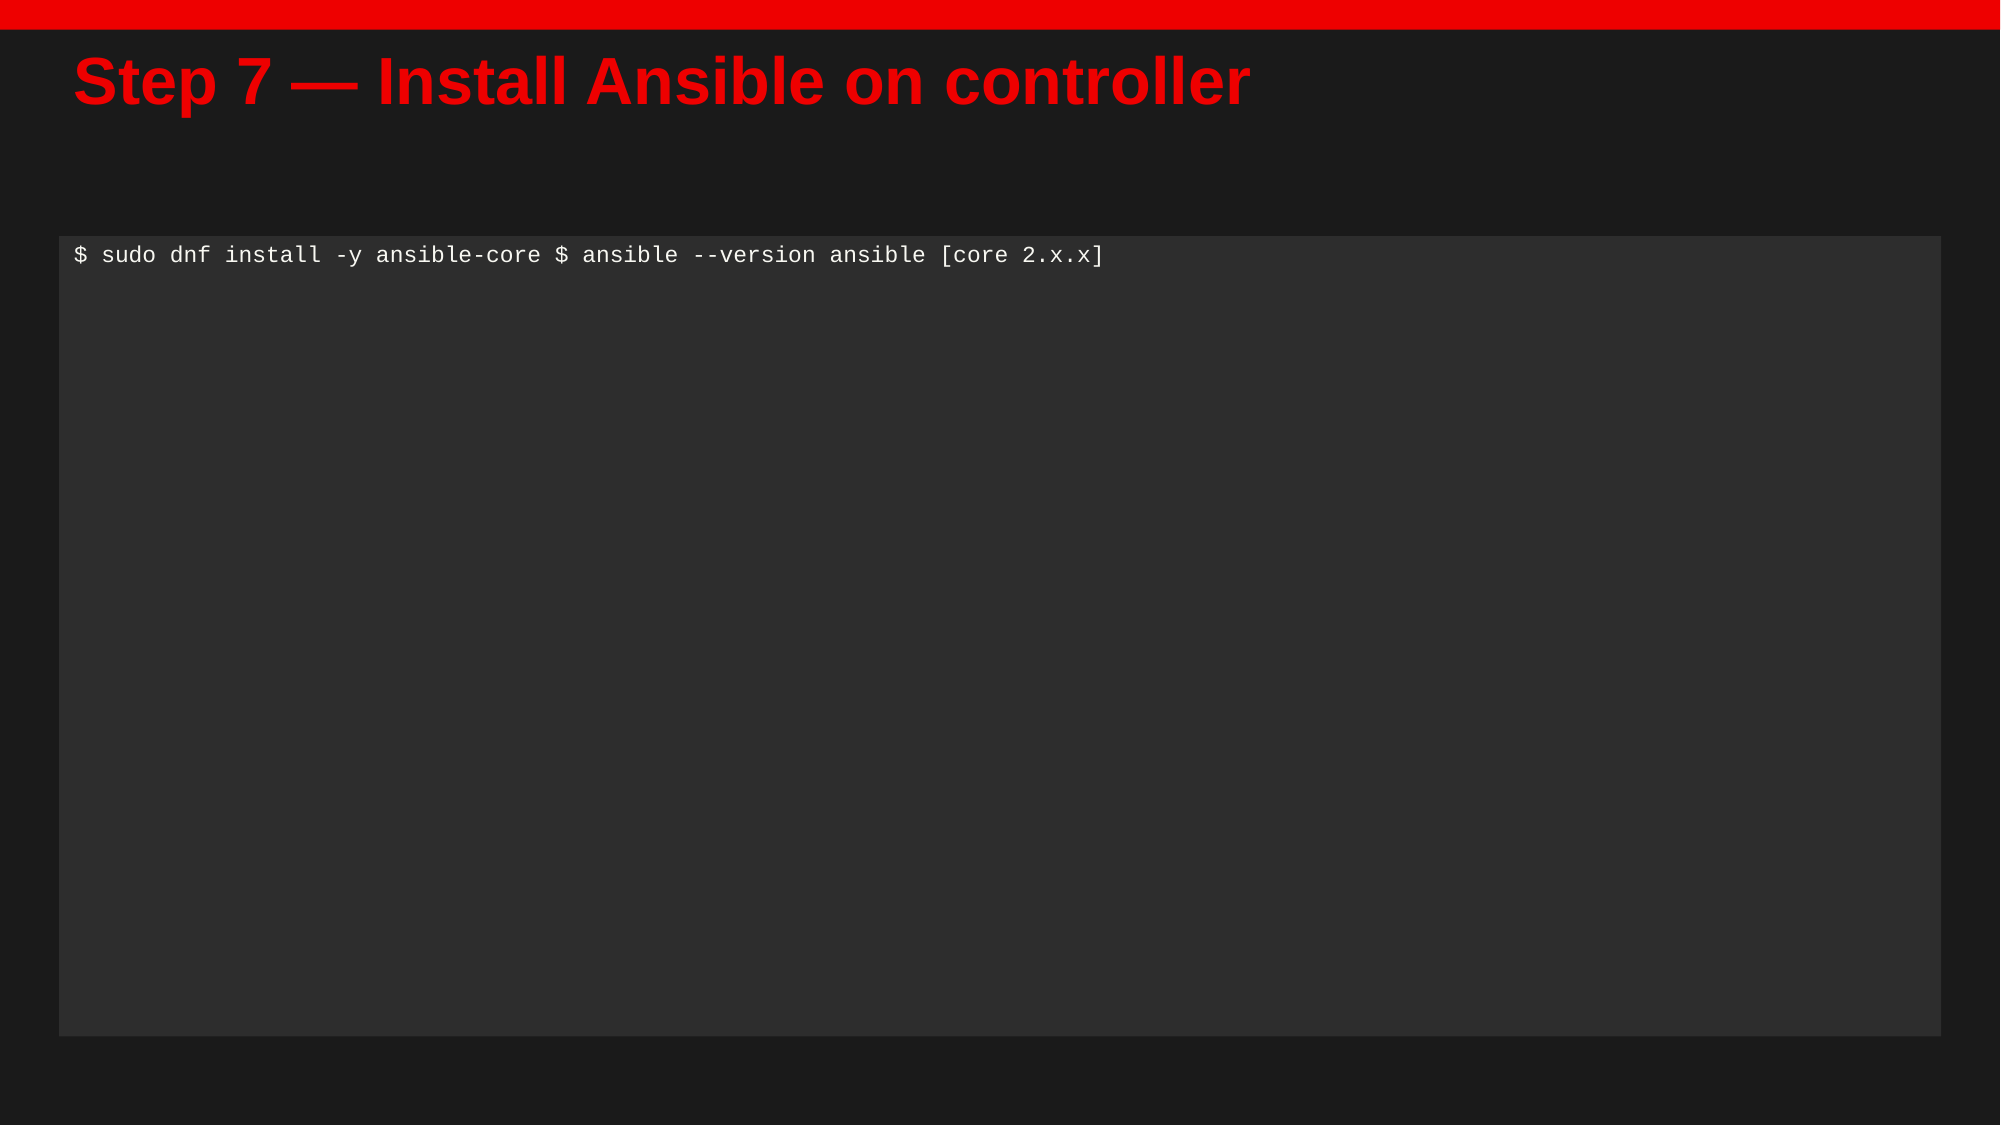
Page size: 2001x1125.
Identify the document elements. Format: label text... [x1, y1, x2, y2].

text_box $ sudo dnf install -y ansible-core $ ansible --version ansible [core 2.x.x] [59, 236, 1942, 1037]
text_box [0, 0, 2001, 30]
text_box Step 7 — Install Ansible on controller [59, 36, 1942, 208]
